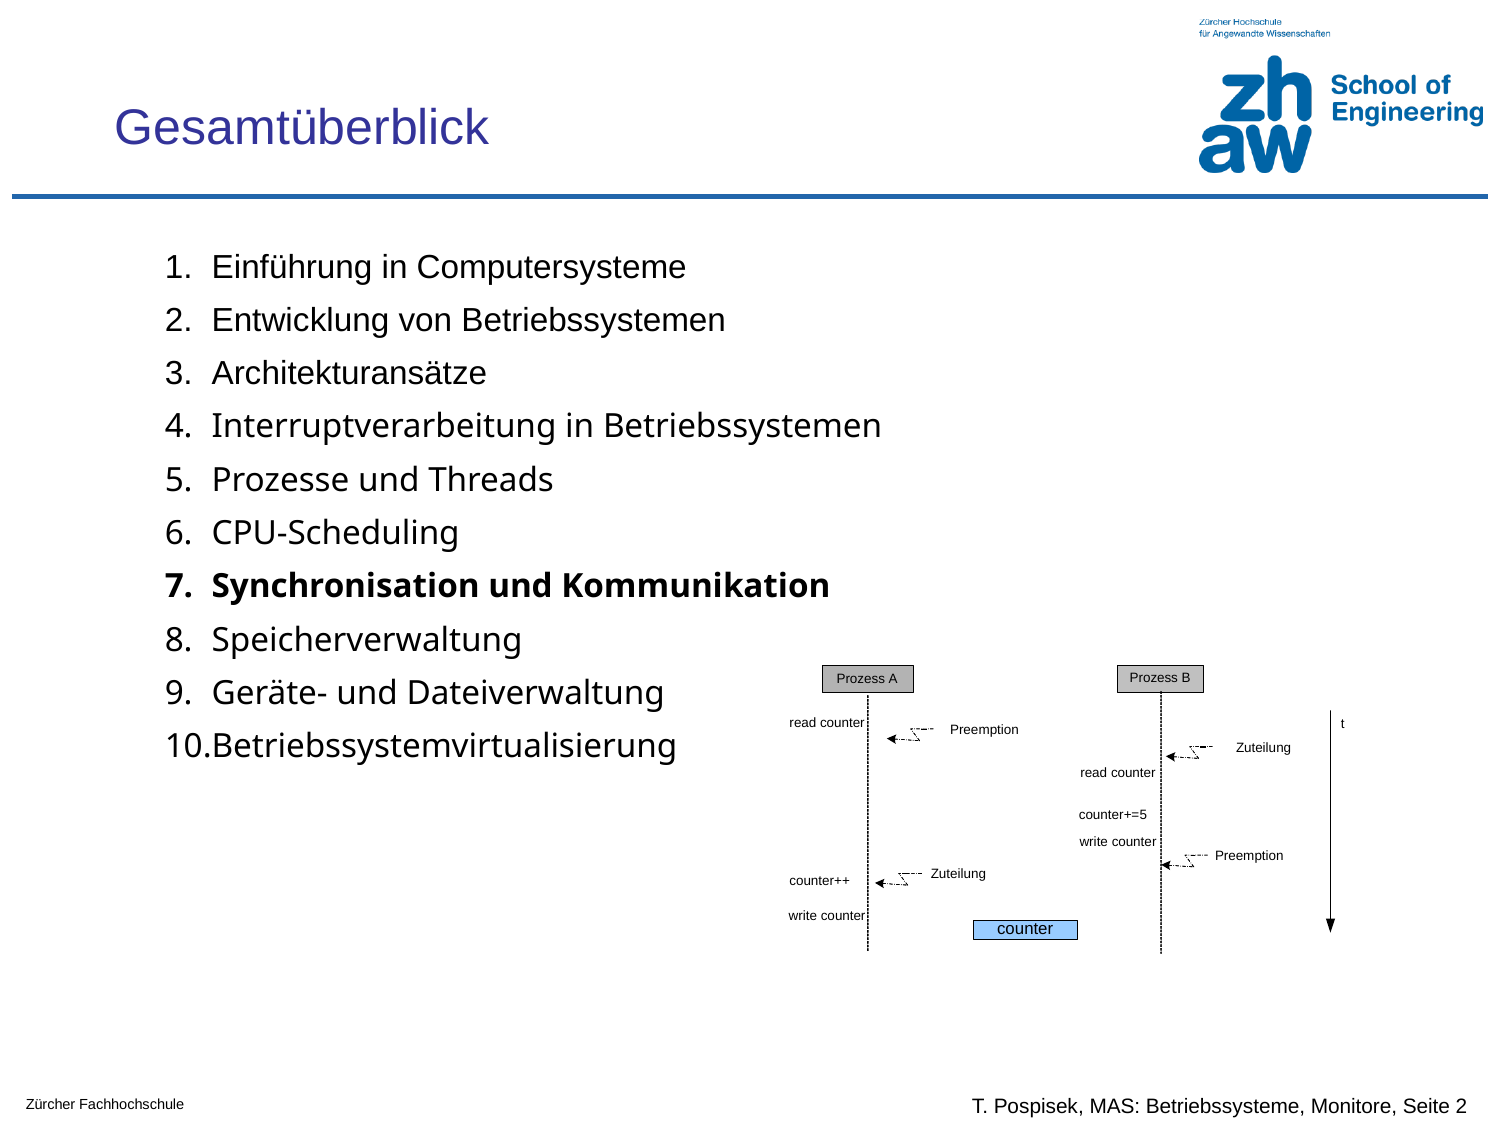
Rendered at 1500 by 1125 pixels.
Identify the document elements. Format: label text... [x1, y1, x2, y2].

picture [762, 662, 1365, 957]
title Gesamtüberblick [99, 50, 1379, 163]
picture [1199, 19, 1483, 173]
text_box Einführung in Computersysteme Entwicklung von Betriebssystemen Architekturansätze Interruptverarbeitung in Betriebssystemen Prozesse und Threads CPU-Scheduling Synchronisation und Kommunikation Speicherverwaltung Geräte- und Dateiverwaltung Betriebssystemvirtualisierung [149, 237, 1363, 1013]
